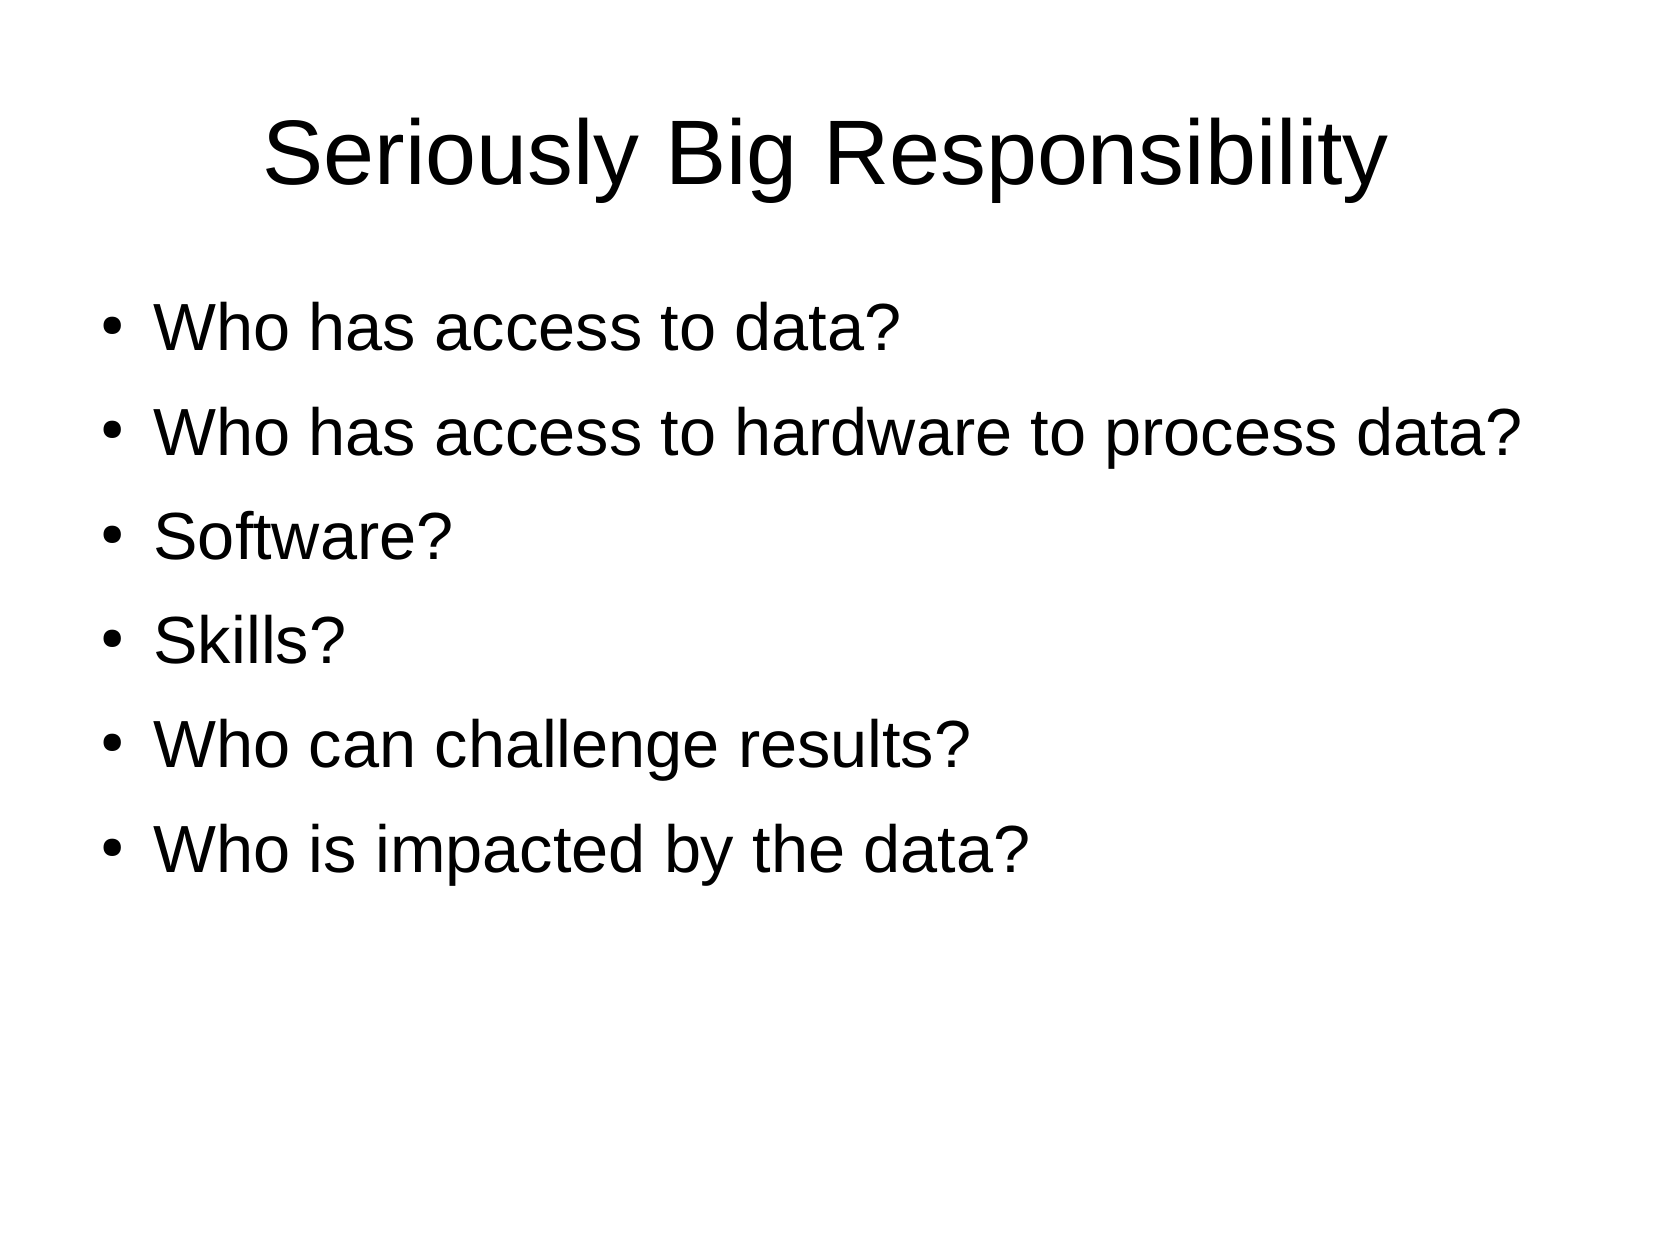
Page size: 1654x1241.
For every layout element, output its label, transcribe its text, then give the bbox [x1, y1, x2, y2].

list Who has access to data? Who has access to hardware to process data? Software? Skills? Who can challenge results? Who is impacted by the data? [82, 290, 1571, 1010]
title Seriously Big Responsibility [82, 49, 1571, 257]
